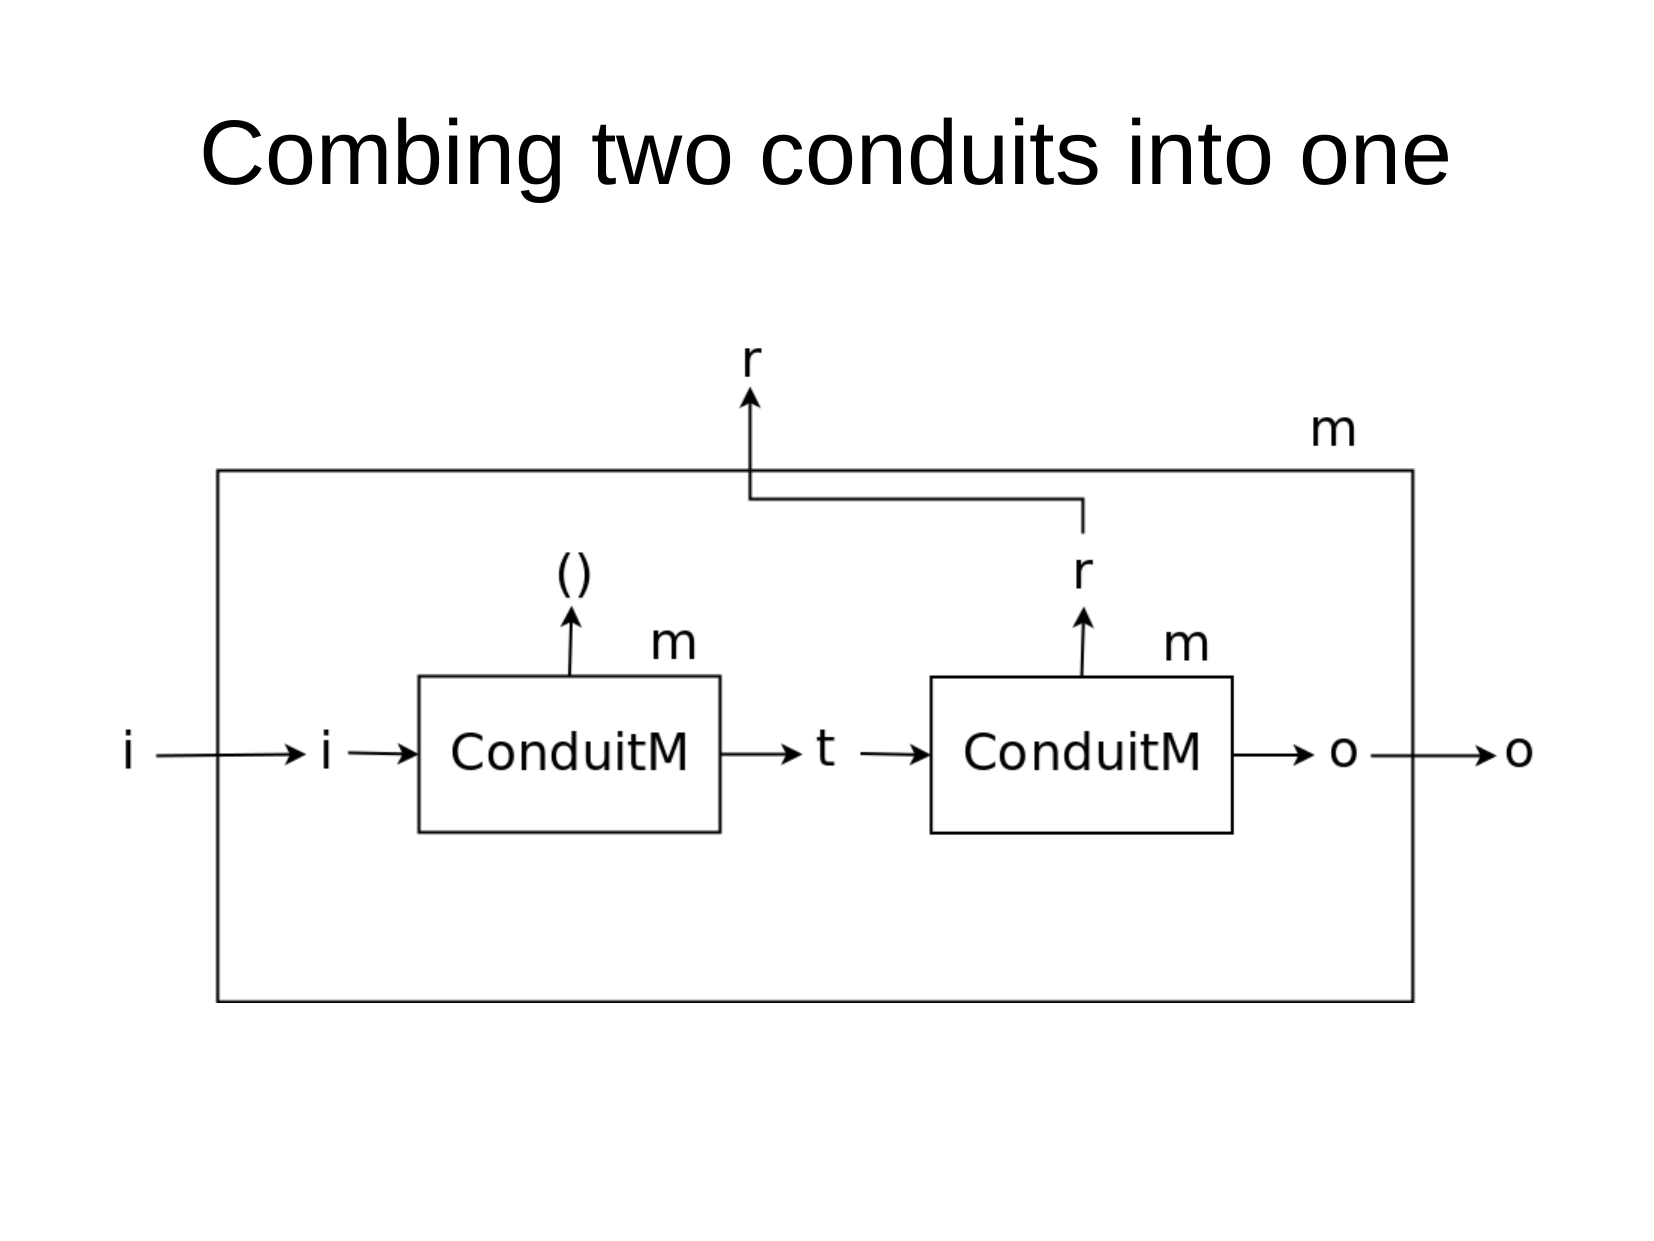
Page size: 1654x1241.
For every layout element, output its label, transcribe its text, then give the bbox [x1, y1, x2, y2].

title Combing two conduits into one [82, 49, 1571, 257]
picture [120, 329, 1534, 1003]
